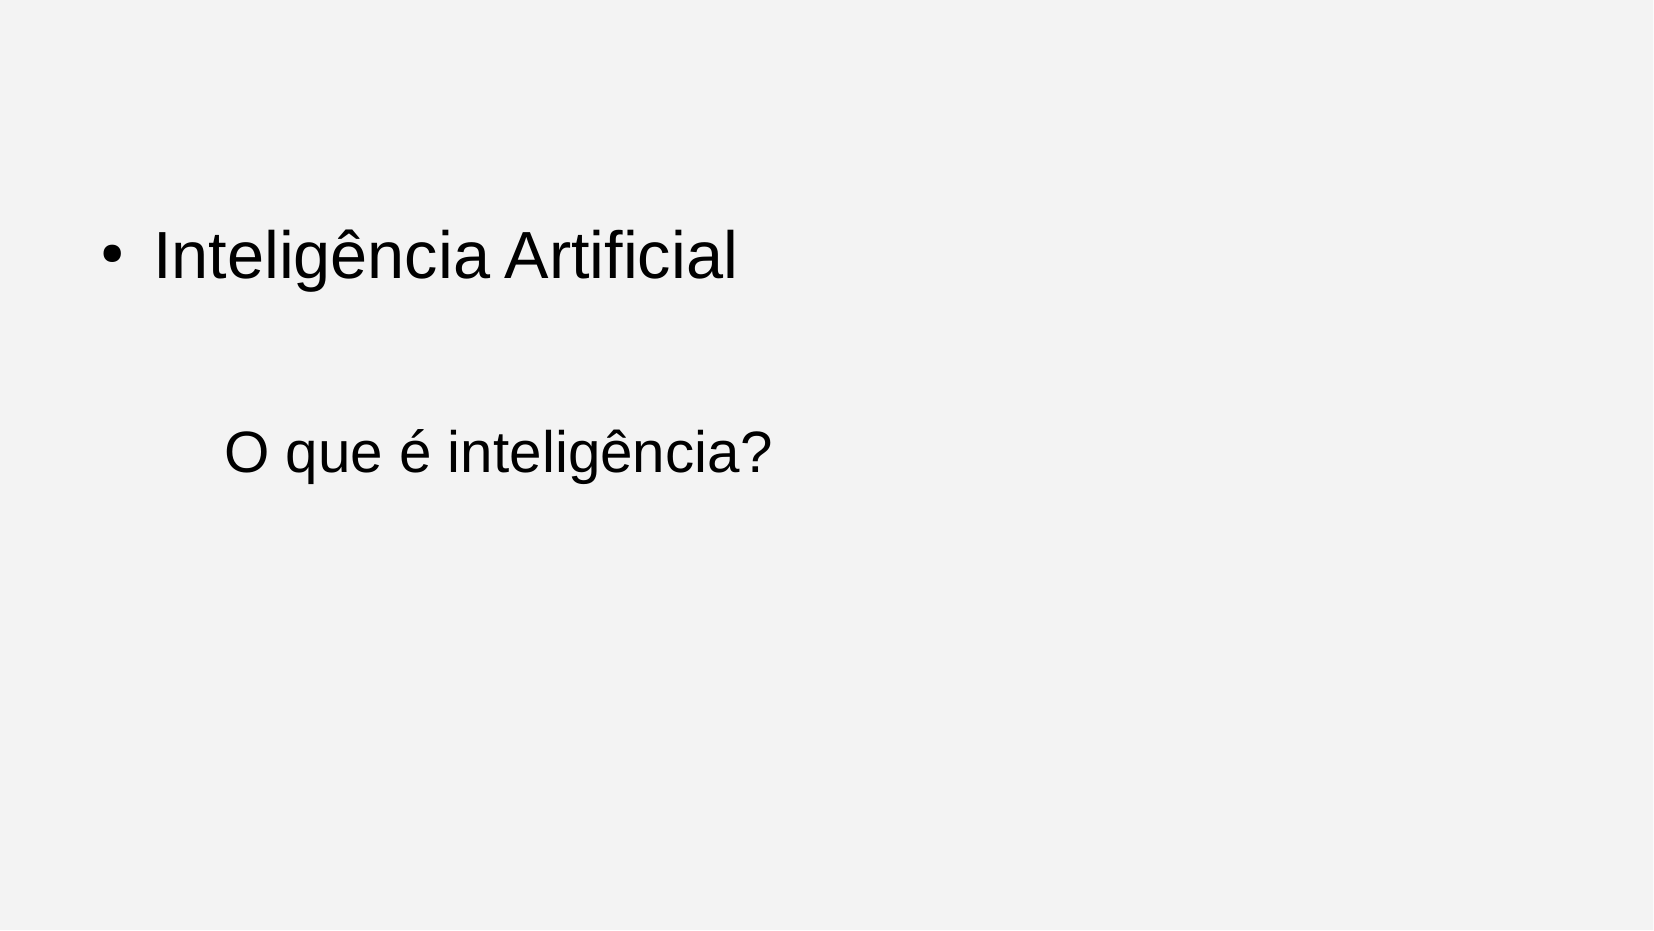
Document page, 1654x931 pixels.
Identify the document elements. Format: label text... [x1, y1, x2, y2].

list Inteligência Artificial O que é inteligência? [82, 217, 1571, 758]
